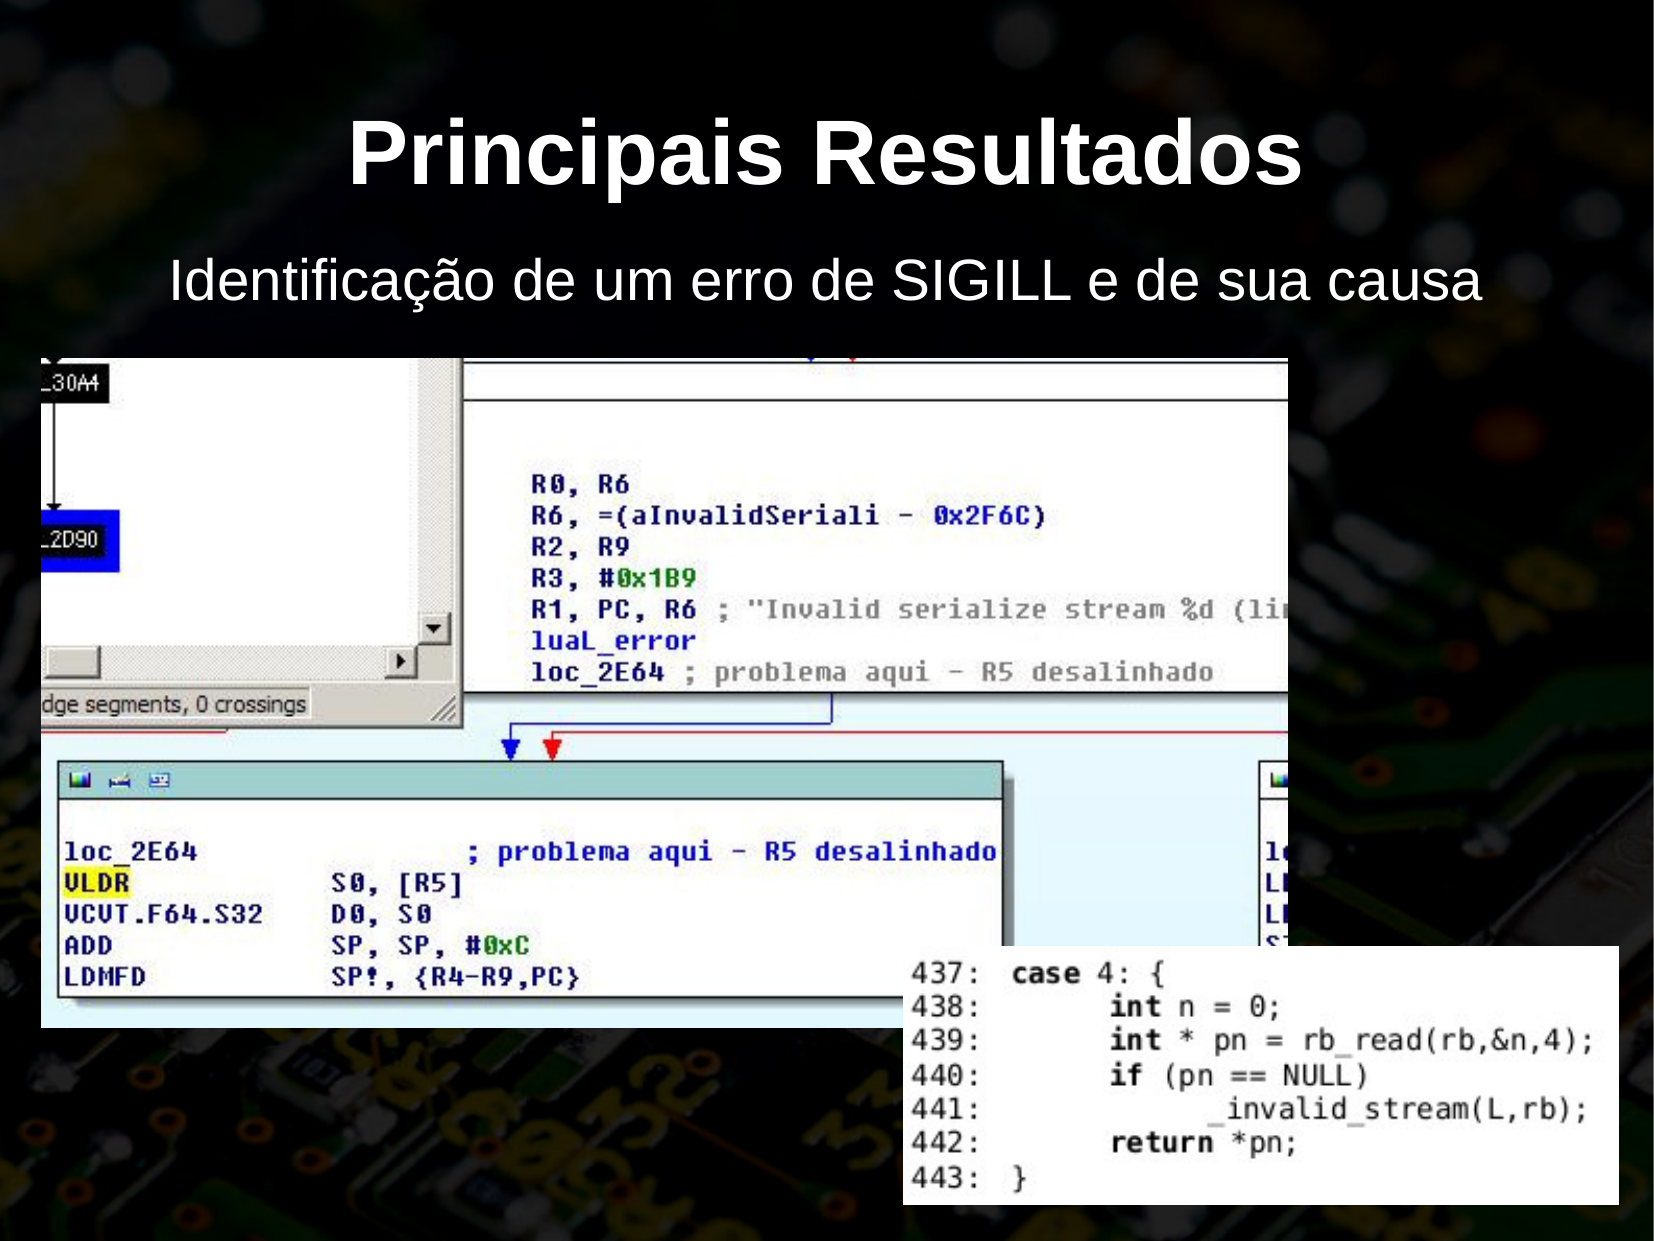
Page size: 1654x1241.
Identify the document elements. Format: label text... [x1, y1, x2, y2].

picture [0, 0, 1654, 1241]
title Principais Resultados [82, 49, 1571, 229]
title Identificação de um erro de SIGILL e de sua causa [82, 229, 1571, 331]
